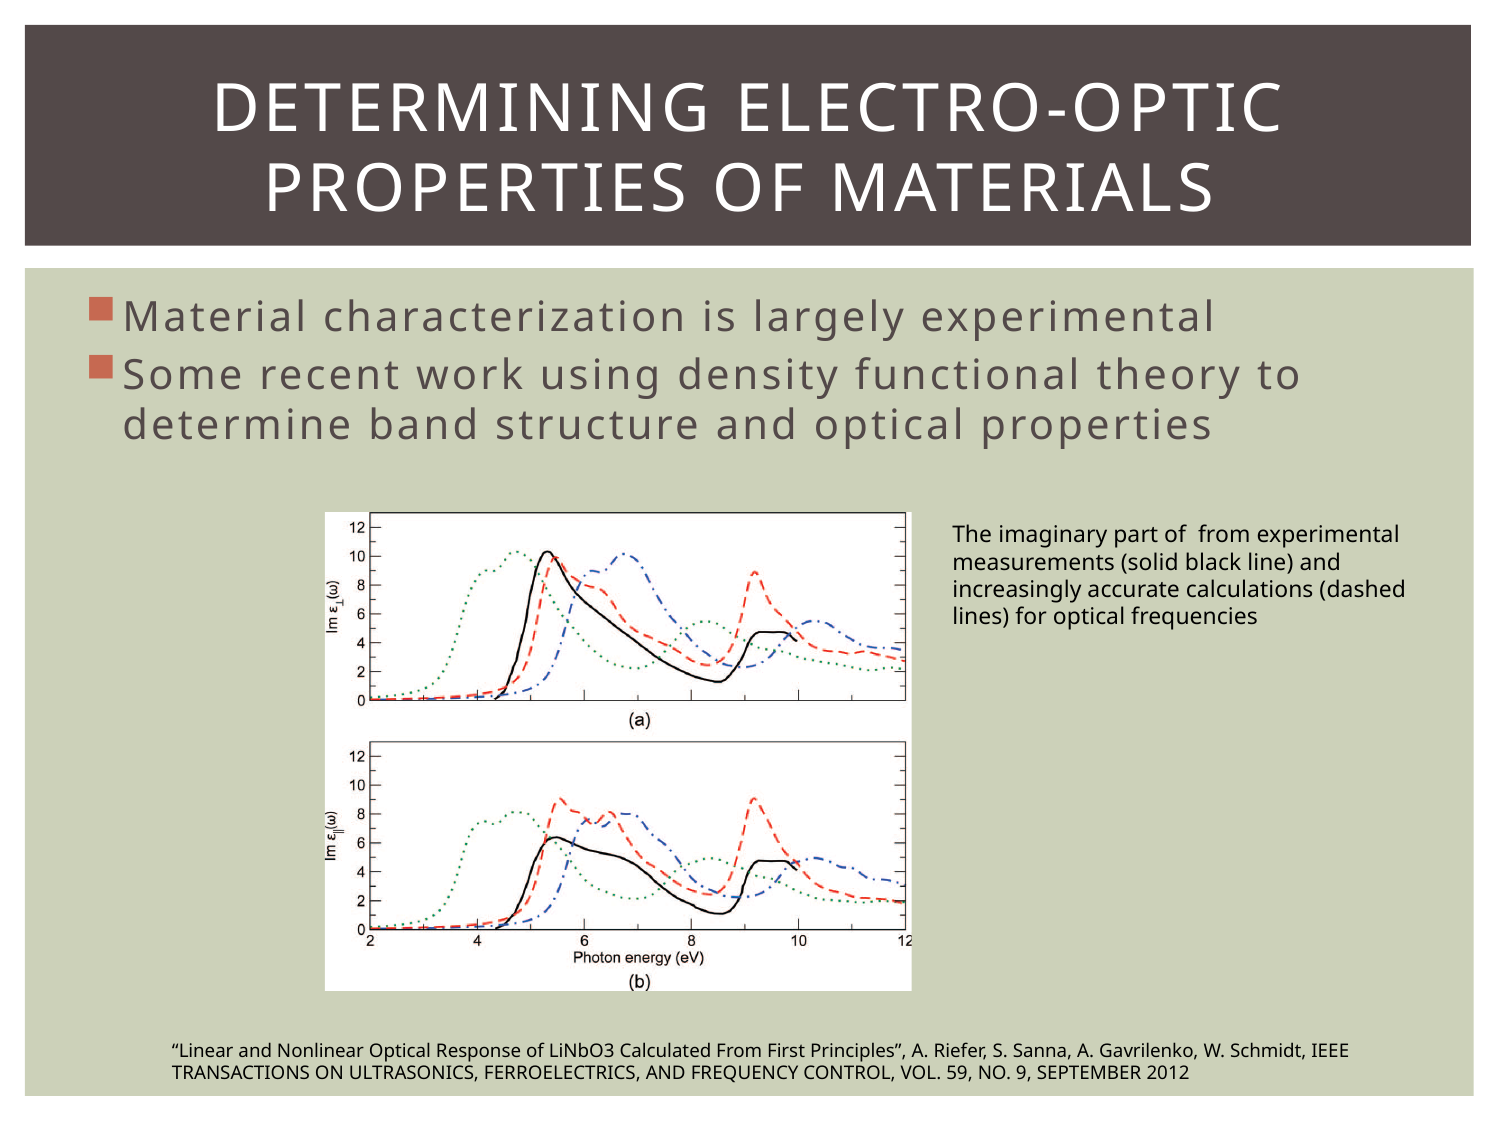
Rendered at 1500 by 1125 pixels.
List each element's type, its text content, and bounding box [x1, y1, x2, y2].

text_box The imaginary part of from experimental measurements (solid black line) and increasingly accurate calculations (dashed lines) for optical frequencies [937, 512, 1450, 638]
text_box “Linear and Nonlinear Optical Response of LiNbO3 Calculated From First Principles”, A. Riefer, S. Sanna, A. Gavrilenko, W. Schmidt, IEEE TRANSACTIONS ON ULTRASONICS, FERROELECTRICS, AND FREQUENCY CONTROL, VOL. 59, NO. 9, SEPTEMBER 2012 [157, 1031, 1383, 1091]
picture [324, 512, 912, 991]
title Determining electro-optic properties of materials [62, 58, 1438, 232]
list Material characterization is largely experimental Some recent work using density functional theory to determine band structure and optical properties [62, 281, 1442, 1005]
